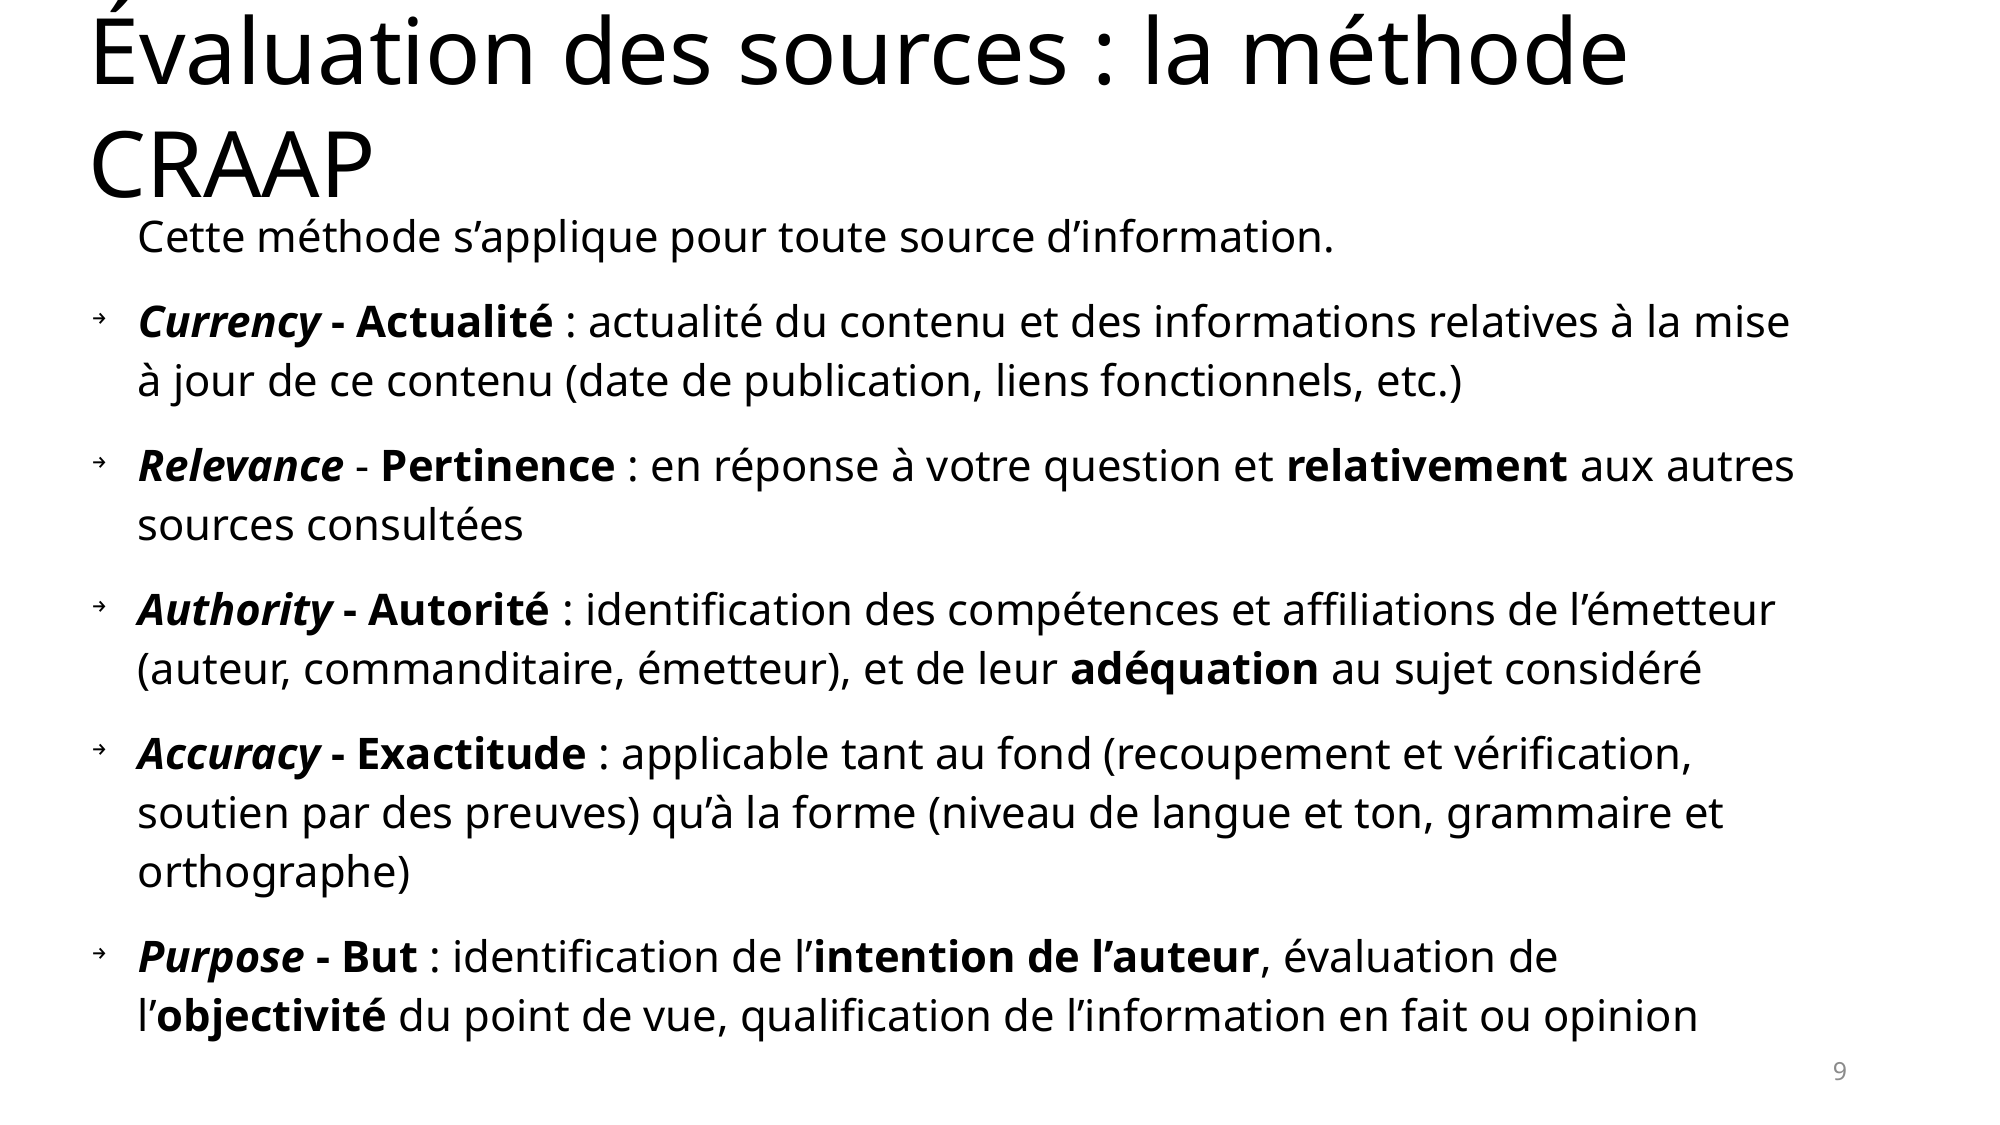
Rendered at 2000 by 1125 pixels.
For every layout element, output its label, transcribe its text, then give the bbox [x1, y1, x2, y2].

list Cette méthode s’applique pour toute source d’information. Currency - Actualité : actualité du contenu et des informations relatives à la mise à jour de ce contenu (date de publication, liens fonctionnels, etc.) Relevance - Pertinence : en réponse à votre question et relativement aux autres sources consultées Authority - Autorité : identification des compétences et affiliations de l’émetteur (auteur, commanditaire, émetteur), et de leur adéquation au sujet considéré Accuracy - Exactitude : applicable tant au fond (recoupement et vérification, soutien par des preuves) qu’à la forme (niveau de langue et ton, grammaire et orthographe) Purpose - But : identification de l’intention de l’auteur, évaluation de l’objectivité du point de vue, qualification de l’information en fait ou opinion [76, 206, 1802, 1046]
title Évaluation des sources : la méthode CRAAP [88, 0, 1890, 241]
